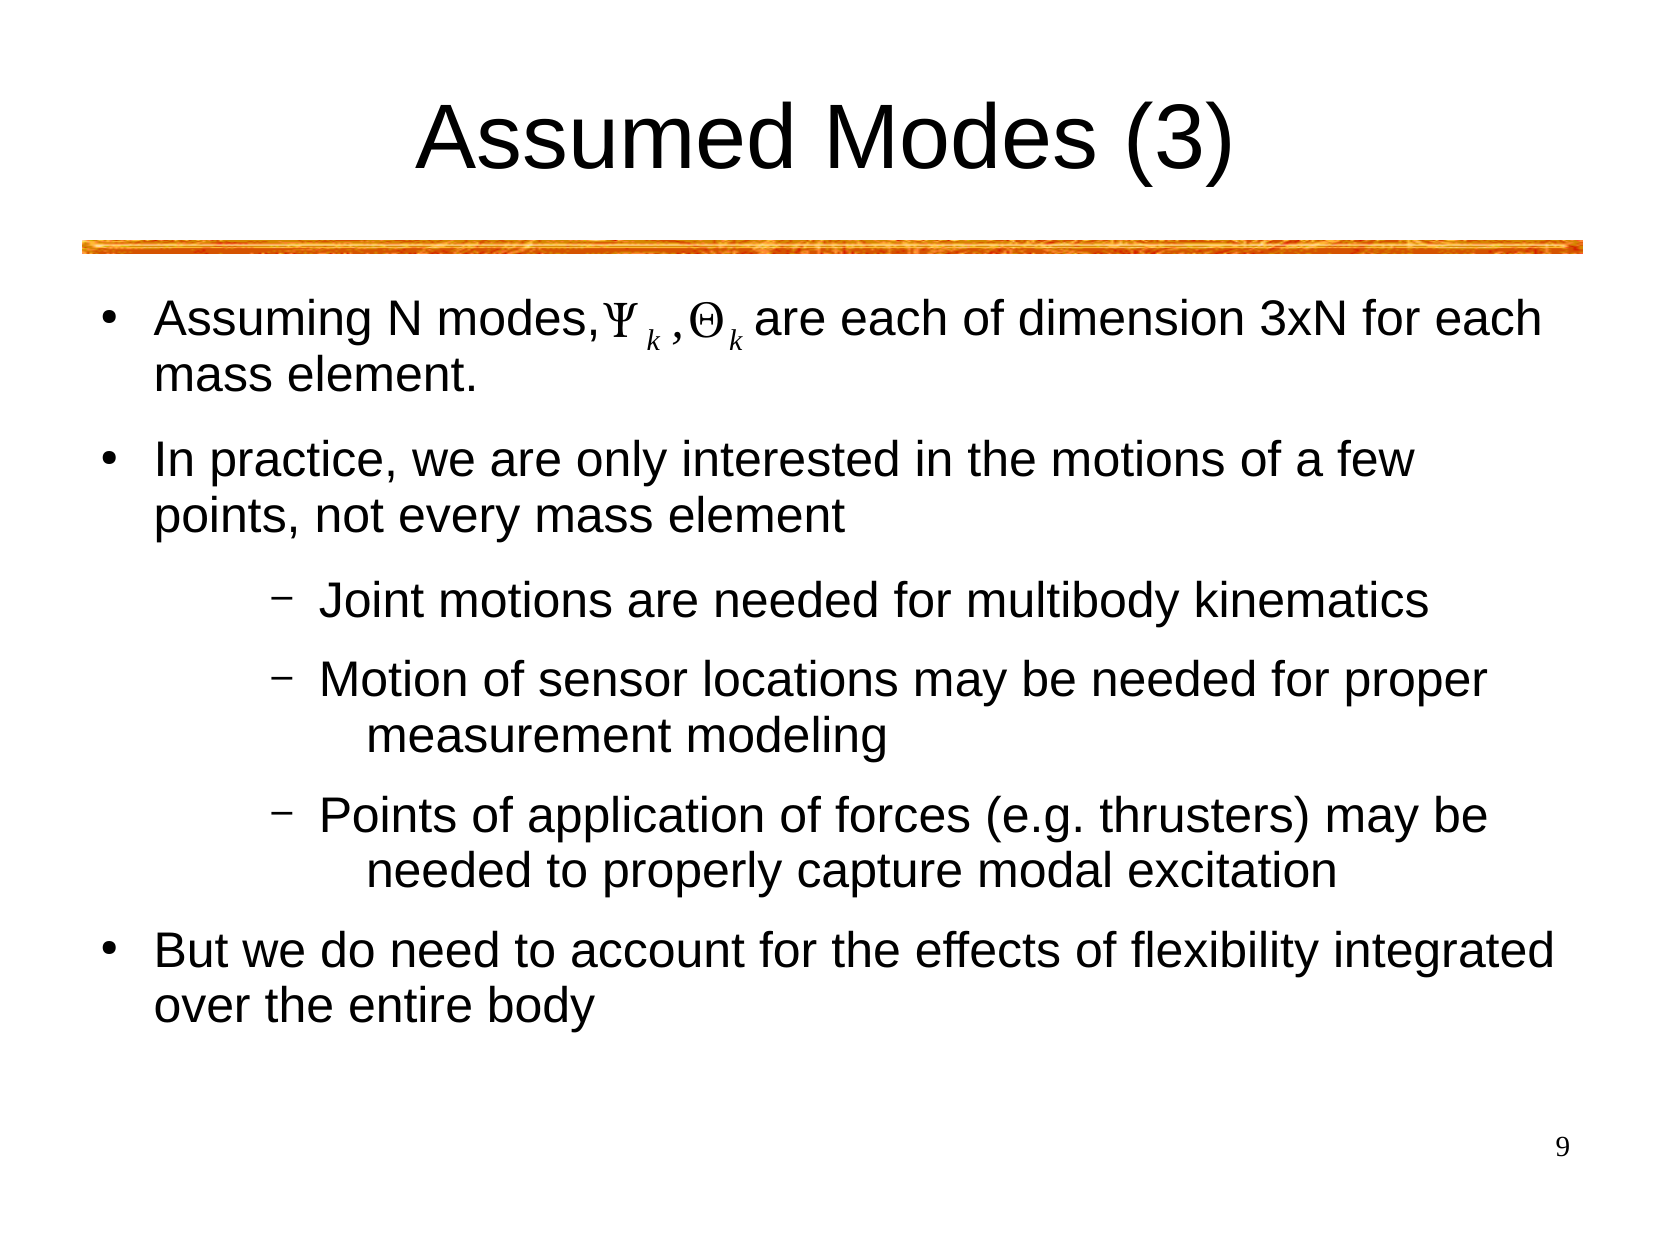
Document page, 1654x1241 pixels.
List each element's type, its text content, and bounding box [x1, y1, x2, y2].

picture [82, 240, 1583, 254]
list Assuming N modes, are each of dimension 3xN for each mass element. In practice, we are only interested in the motions of a few points, not every mass element Joint motions are needed for multibody kinematics Motion of sensor locations may be needed for proper measurement modeling Points of application of forces (e.g. thrusters) may be needed to properly capture modal excitation But we do need to account for the effects of flexibility integrated over the entire body [82, 290, 1571, 1119]
title Assumed Modes (3) [82, 56, 1571, 218]
chart [598, 292, 748, 357]
